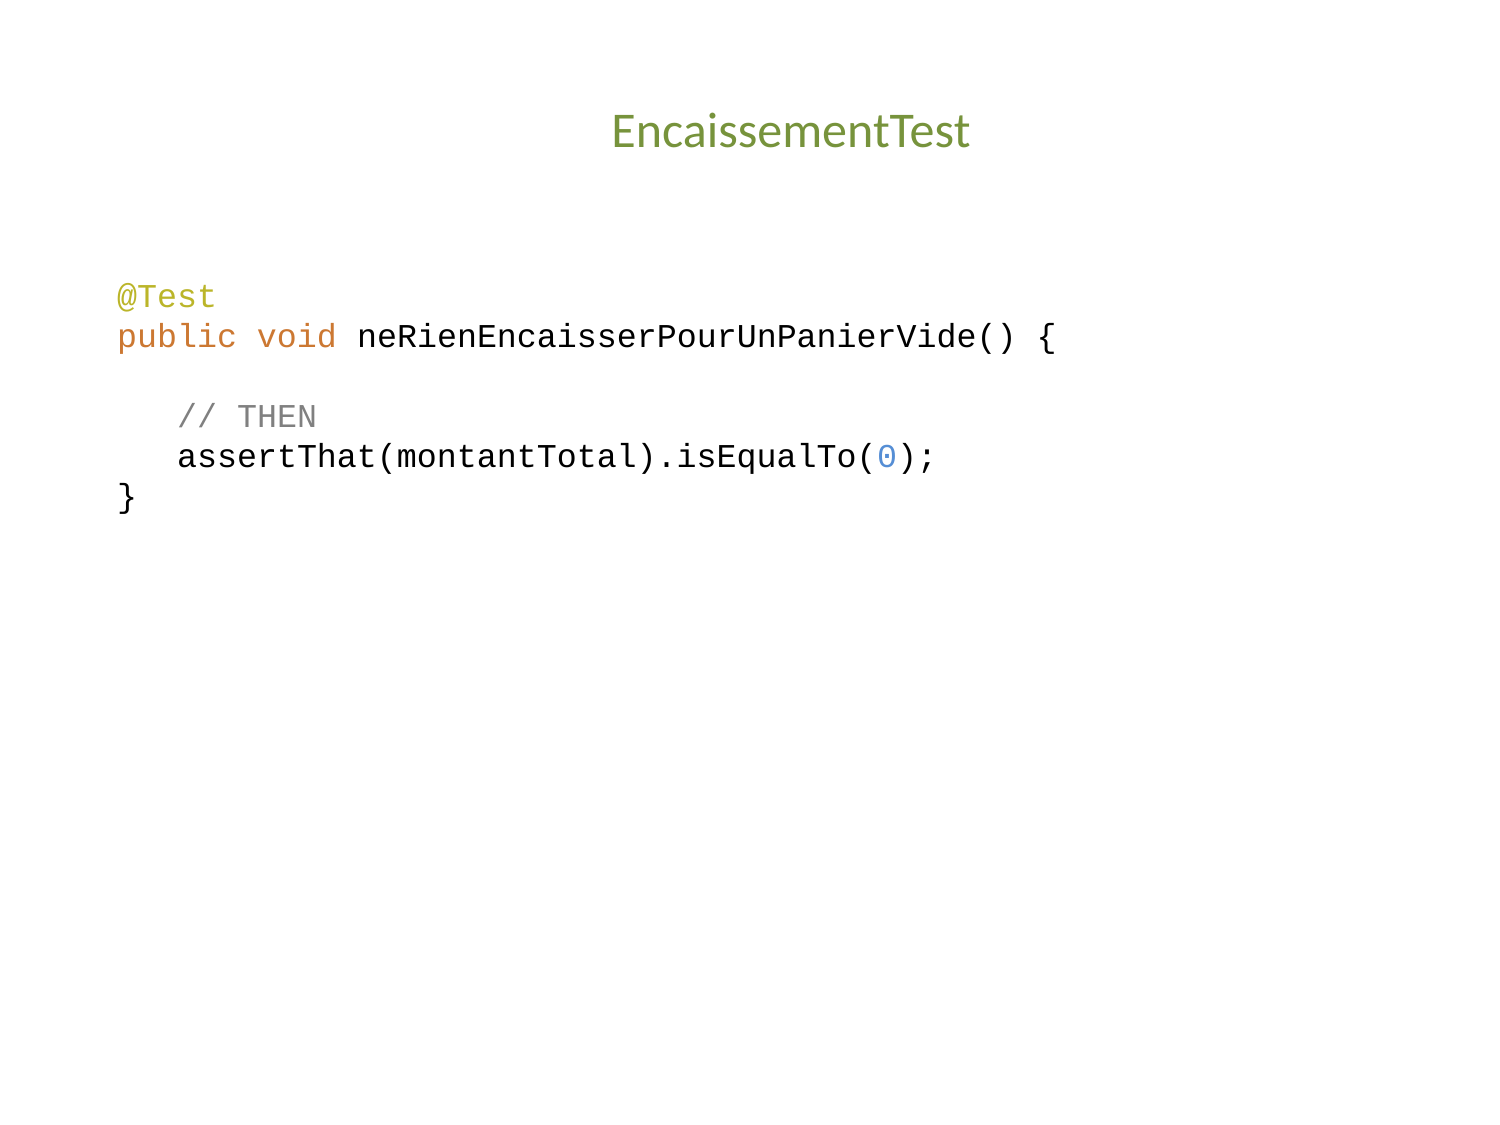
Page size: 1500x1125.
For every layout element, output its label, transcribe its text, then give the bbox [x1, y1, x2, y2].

text_box @Test public void neRienEncaisserPourUnPanierVide() { // THEN assertThat(montantTotal).isEqualTo(0); } [102, 267, 1427, 522]
text_box EncaissementTest [596, 89, 986, 165]
